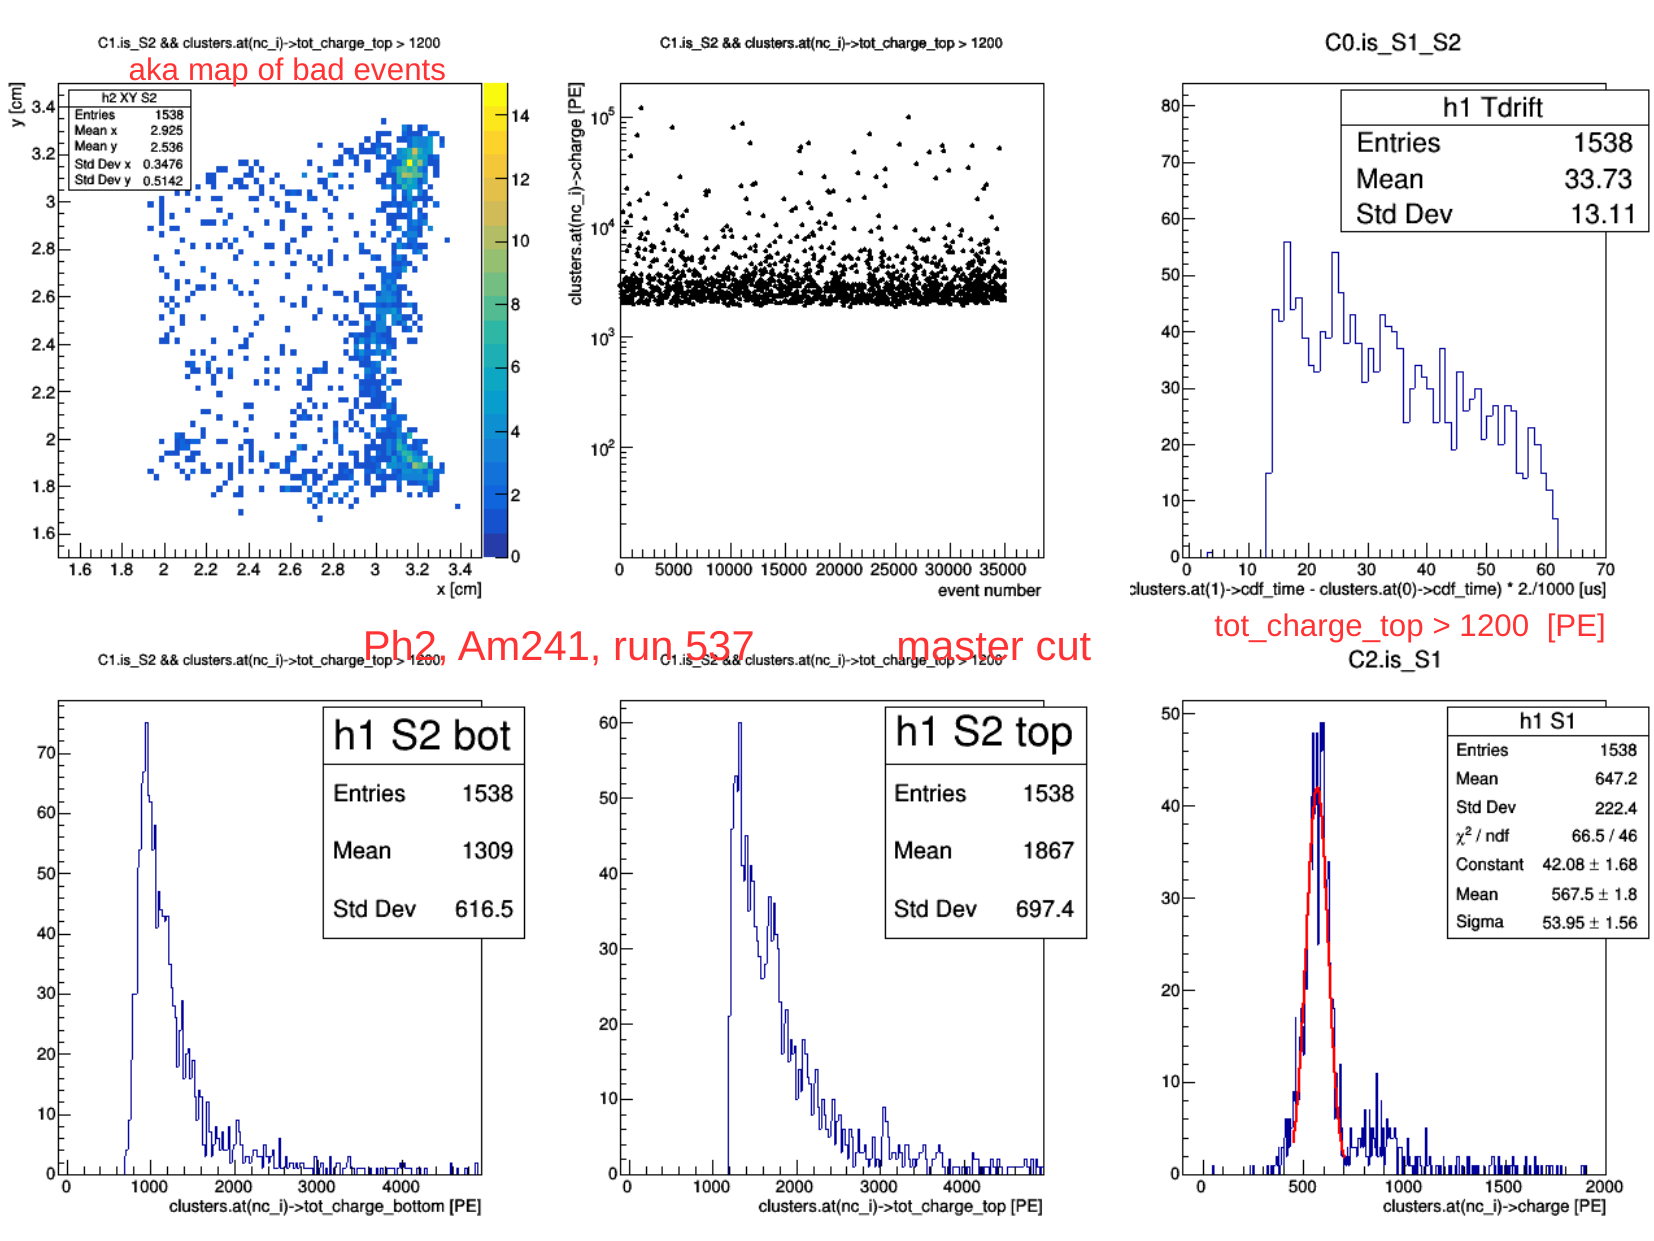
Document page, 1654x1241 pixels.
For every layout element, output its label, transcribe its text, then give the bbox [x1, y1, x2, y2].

picture [6, 22, 1654, 1225]
text_box master cut [653, 615, 1336, 751]
text_box aka map of bad events [105, 45, 471, 95]
text_box Ph2, Am241, run 537 [218, 614, 900, 751]
text_box tot_charge_top > 1200 [PE] [1170, 600, 1643, 735]
